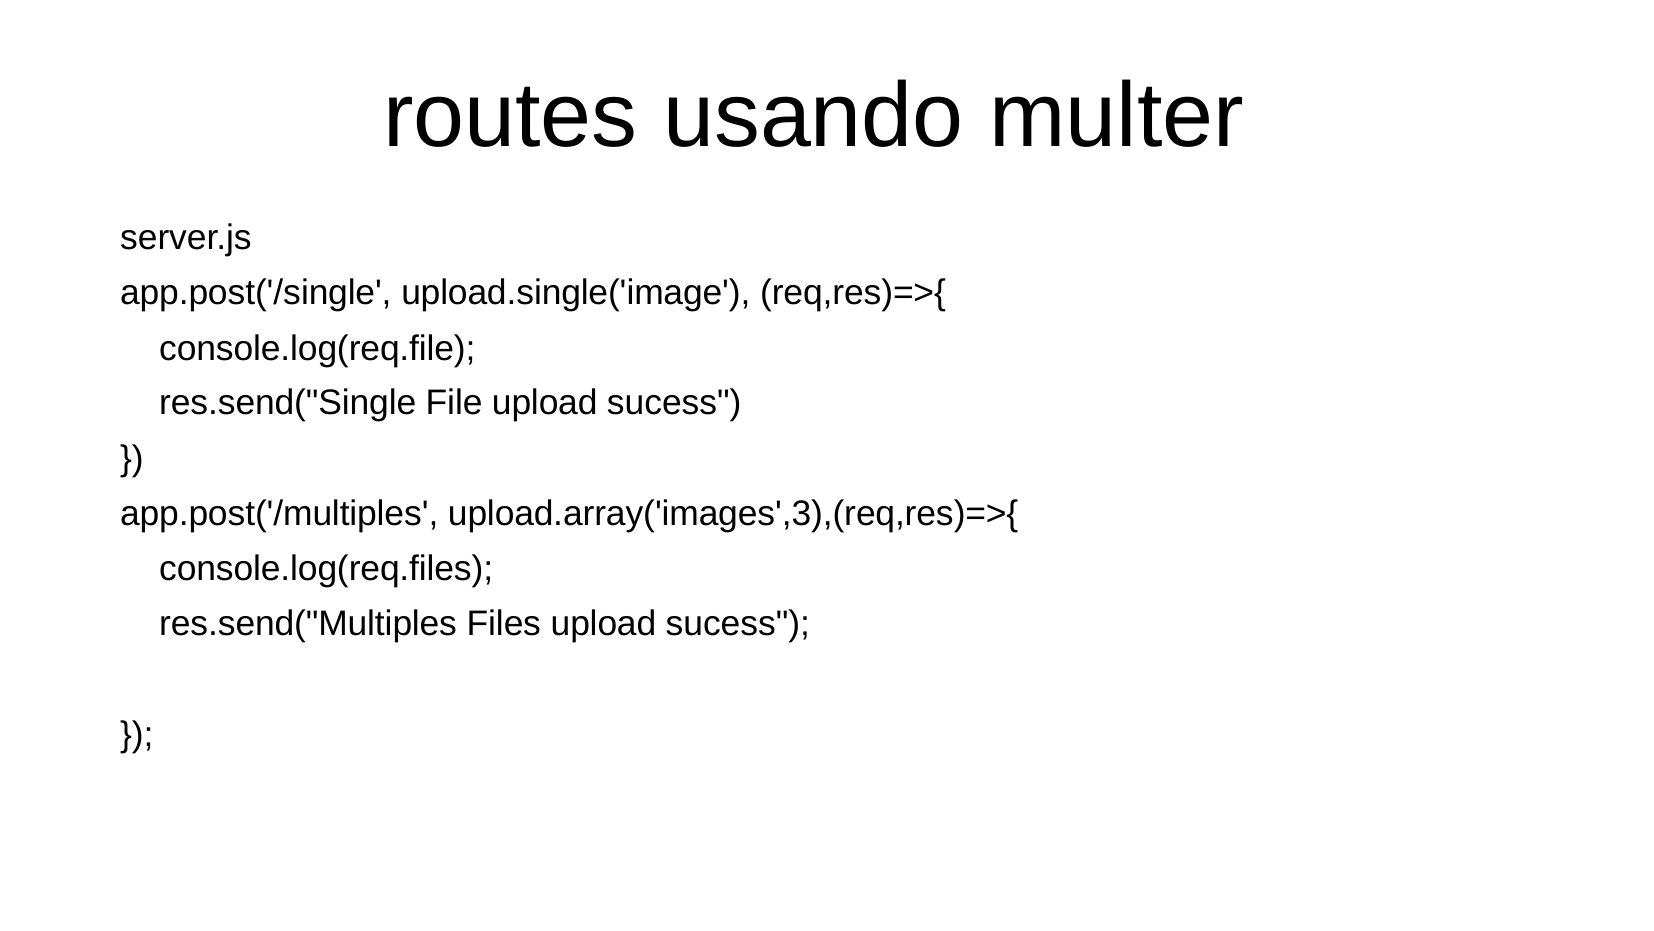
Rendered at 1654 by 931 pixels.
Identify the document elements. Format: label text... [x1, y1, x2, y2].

list server.js app.post('/single', upload.single('image'), (req,res)=>{ console.log(req.file); res.send("Single File upload sucess") }) app.post('/multiples', upload.array('images',3),(req,res)=>{ console.log(req.files); res.send("Multiples Files upload sucess"); }); [82, 217, 1571, 758]
title routes usando multer [82, 37, 1571, 193]
